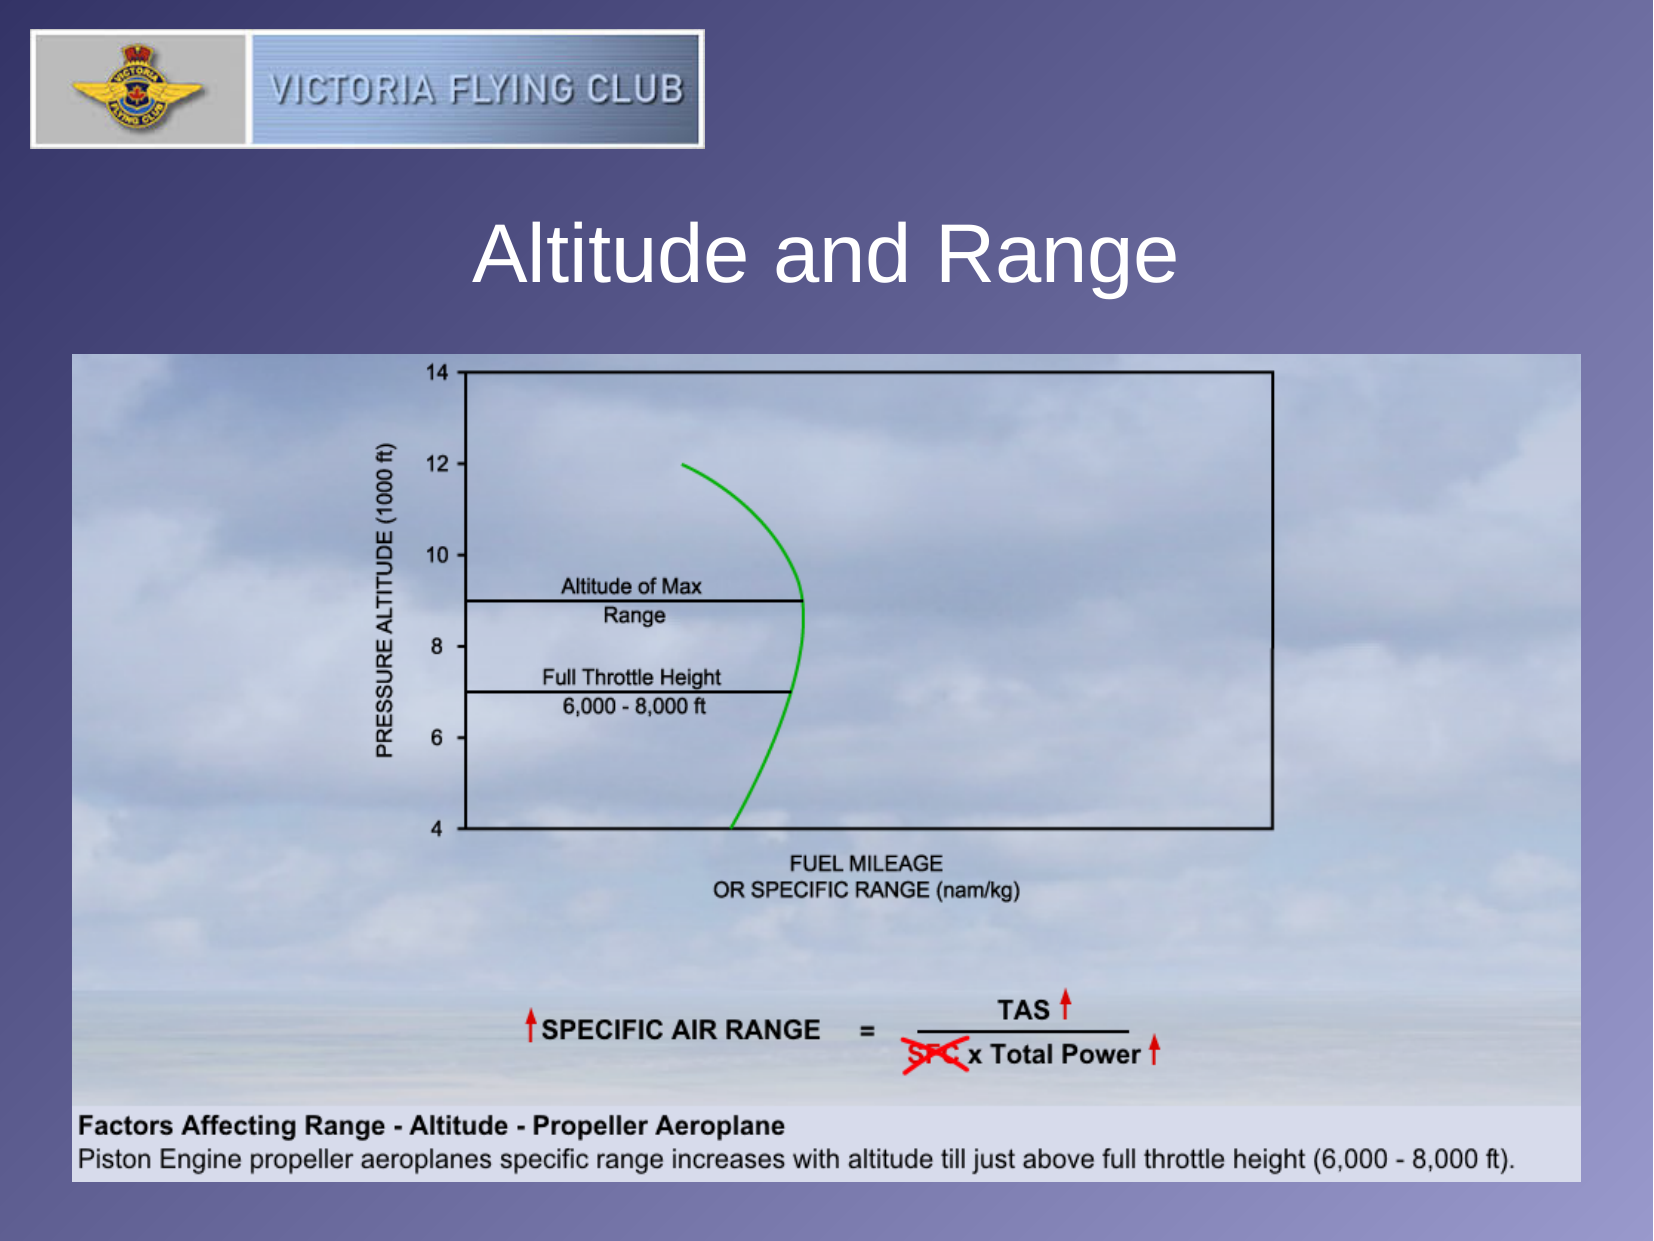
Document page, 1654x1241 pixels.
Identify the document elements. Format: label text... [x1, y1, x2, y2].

title Altitude and Range [82, 150, 1571, 354]
picture [30, 29, 705, 149]
picture [72, 354, 1581, 1182]
